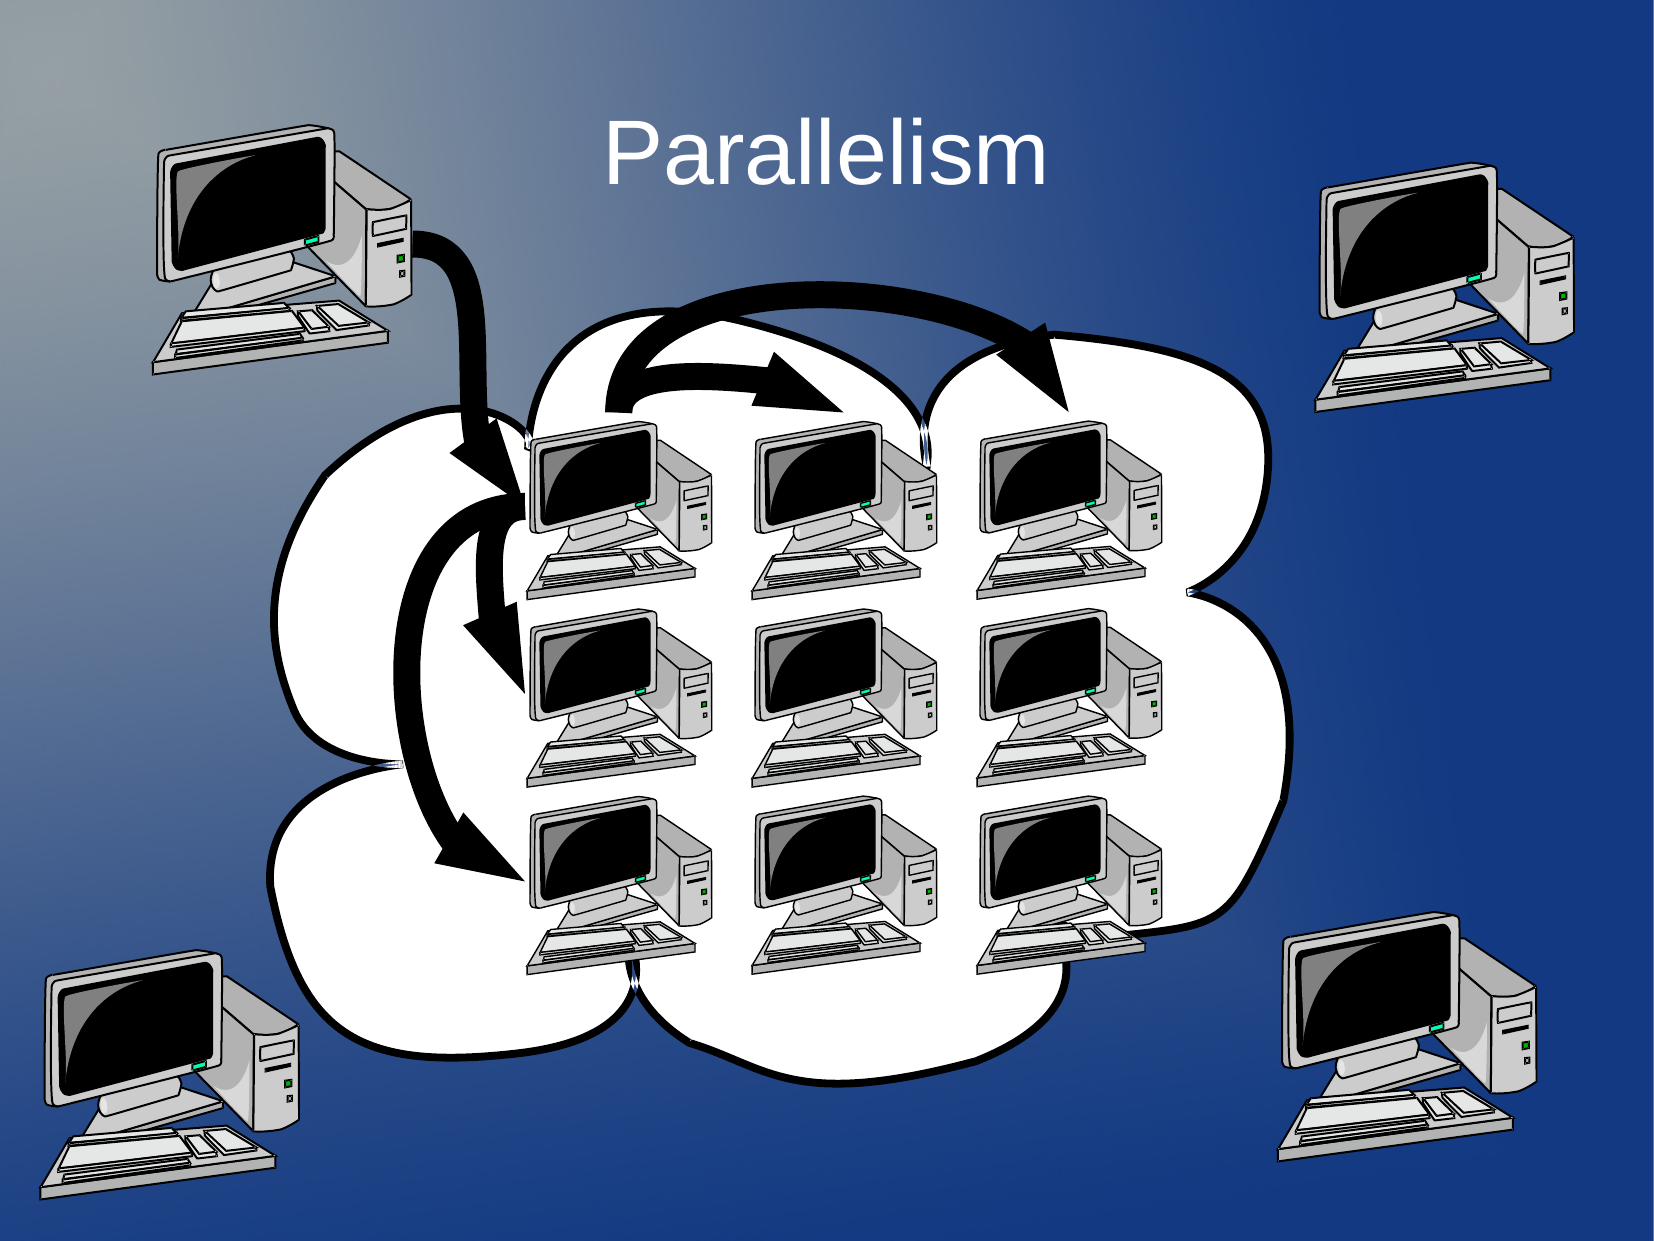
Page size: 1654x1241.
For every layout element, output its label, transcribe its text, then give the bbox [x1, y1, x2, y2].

picture [0, 0, 1654, 1241]
title Parallelism [82, 56, 1571, 250]
